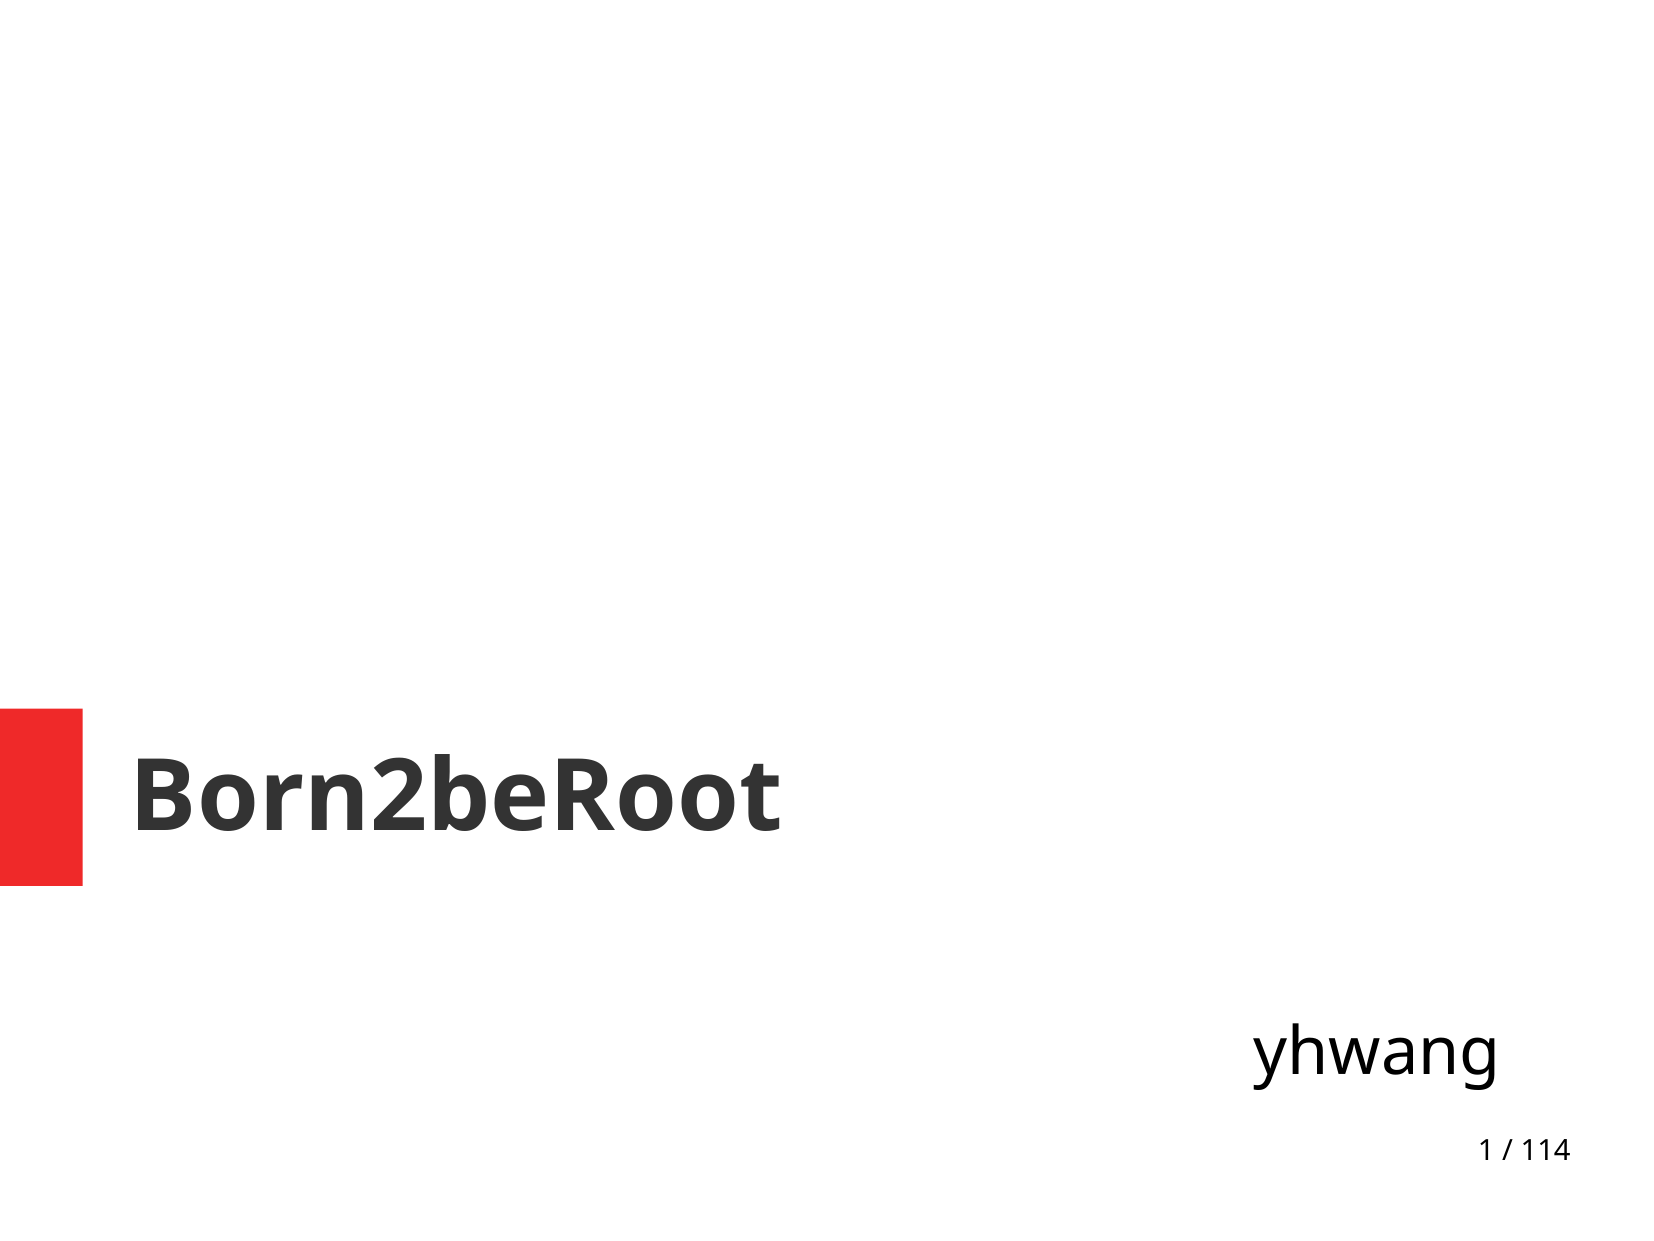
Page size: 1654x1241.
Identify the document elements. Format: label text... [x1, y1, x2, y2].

title Born2beRoot [129, 655, 1536, 928]
subtitle yhwang [129, 968, 1536, 1130]
